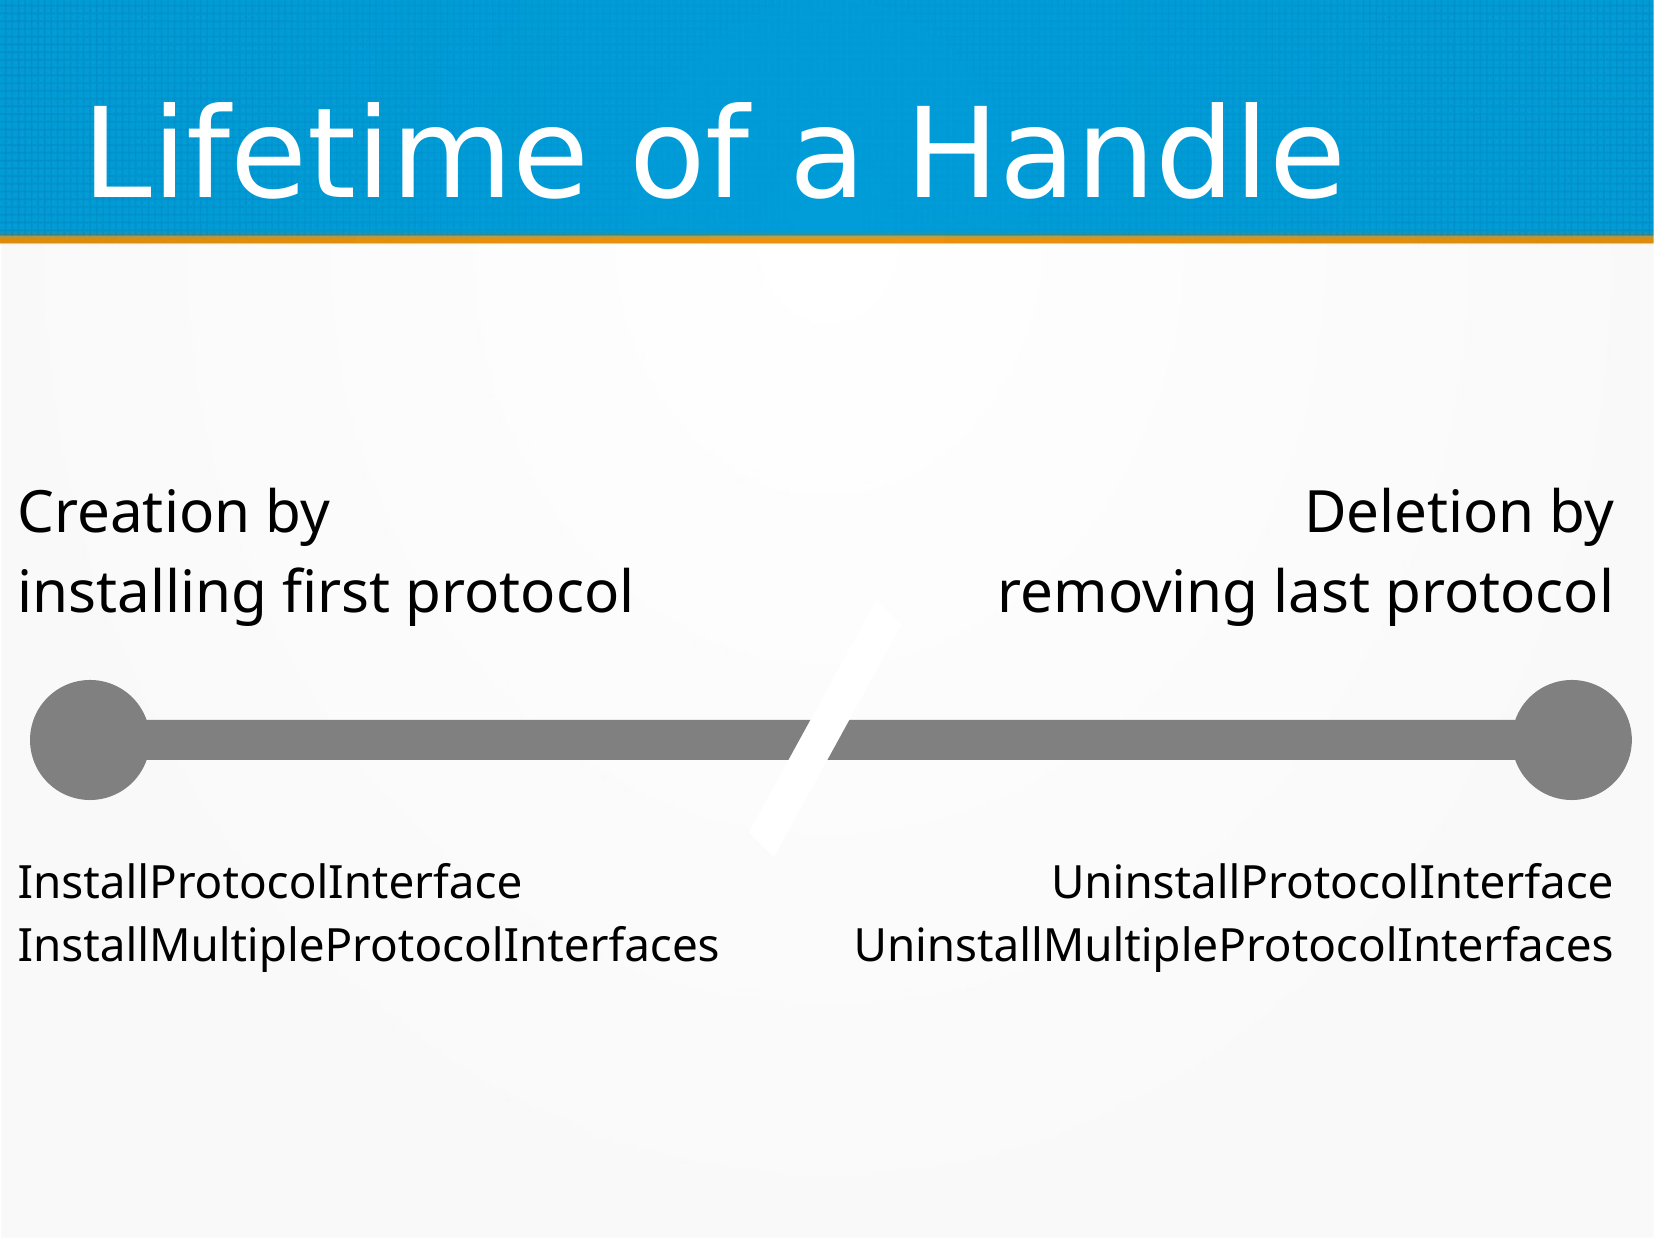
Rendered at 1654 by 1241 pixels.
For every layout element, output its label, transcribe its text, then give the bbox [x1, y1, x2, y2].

text_box UninstallProtocolInterface UninstallMultipleProtocolInterfaces [870, 802, 1621, 1023]
text_box Deletion by removing last protocol [870, 439, 1621, 660]
text_box InstallProtocolInterface InstallMultipleProtocolInterfaces [11, 802, 762, 1023]
title Lifetime of a Handle [82, 19, 1571, 227]
text_box [30, 611, 1632, 858]
text_box Creation by installing first protocol [11, 439, 762, 660]
picture [0, 233, 1654, 1241]
